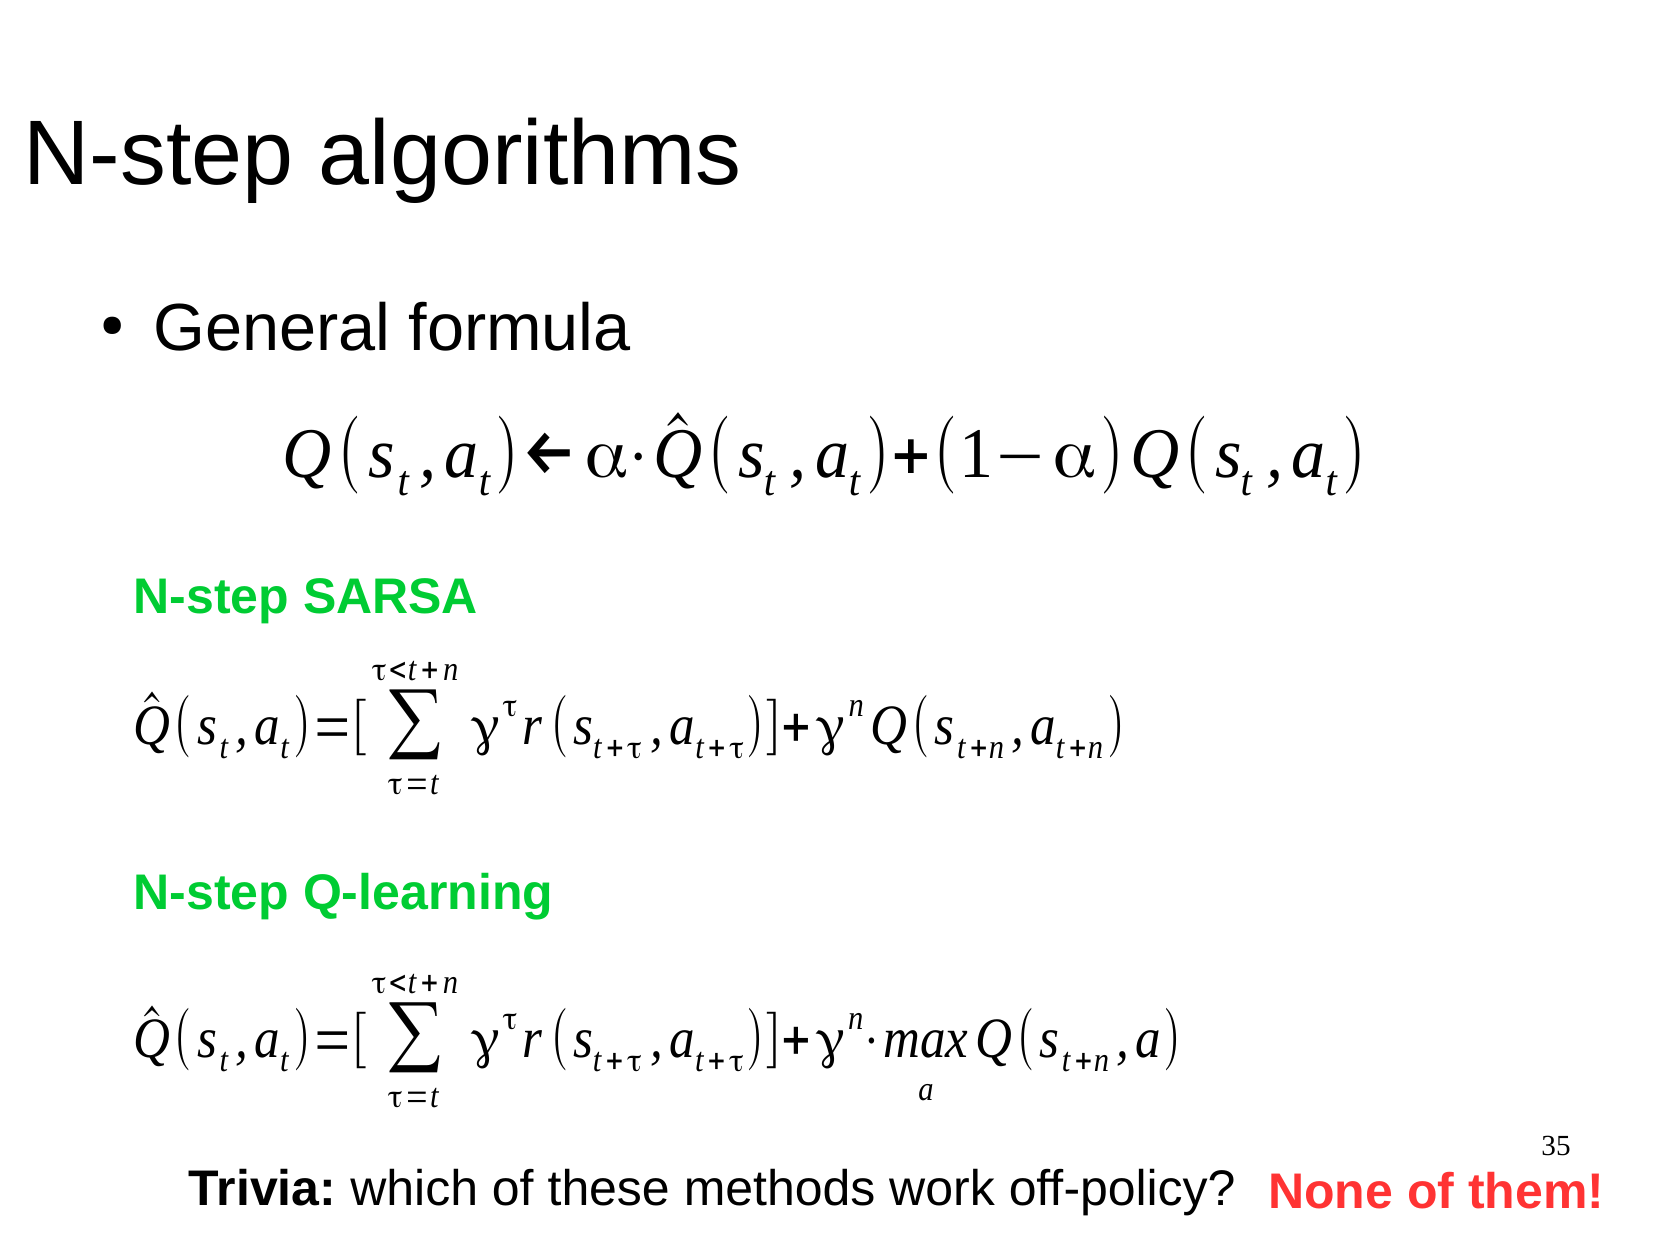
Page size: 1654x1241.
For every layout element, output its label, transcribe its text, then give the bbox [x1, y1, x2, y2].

text_box N-step Q-learning [118, 856, 569, 928]
chart [120, 648, 1137, 804]
chart [120, 961, 1193, 1117]
chart [265, 406, 1383, 505]
list General formula [82, 290, 1571, 1010]
text_box Trivia: which of these methods work off-policy? [171, 1150, 1254, 1228]
title N-step algorithms [23, 49, 1512, 257]
text_box None of them! [1253, 1156, 1620, 1228]
text_box N-step SARSA [118, 561, 493, 633]
